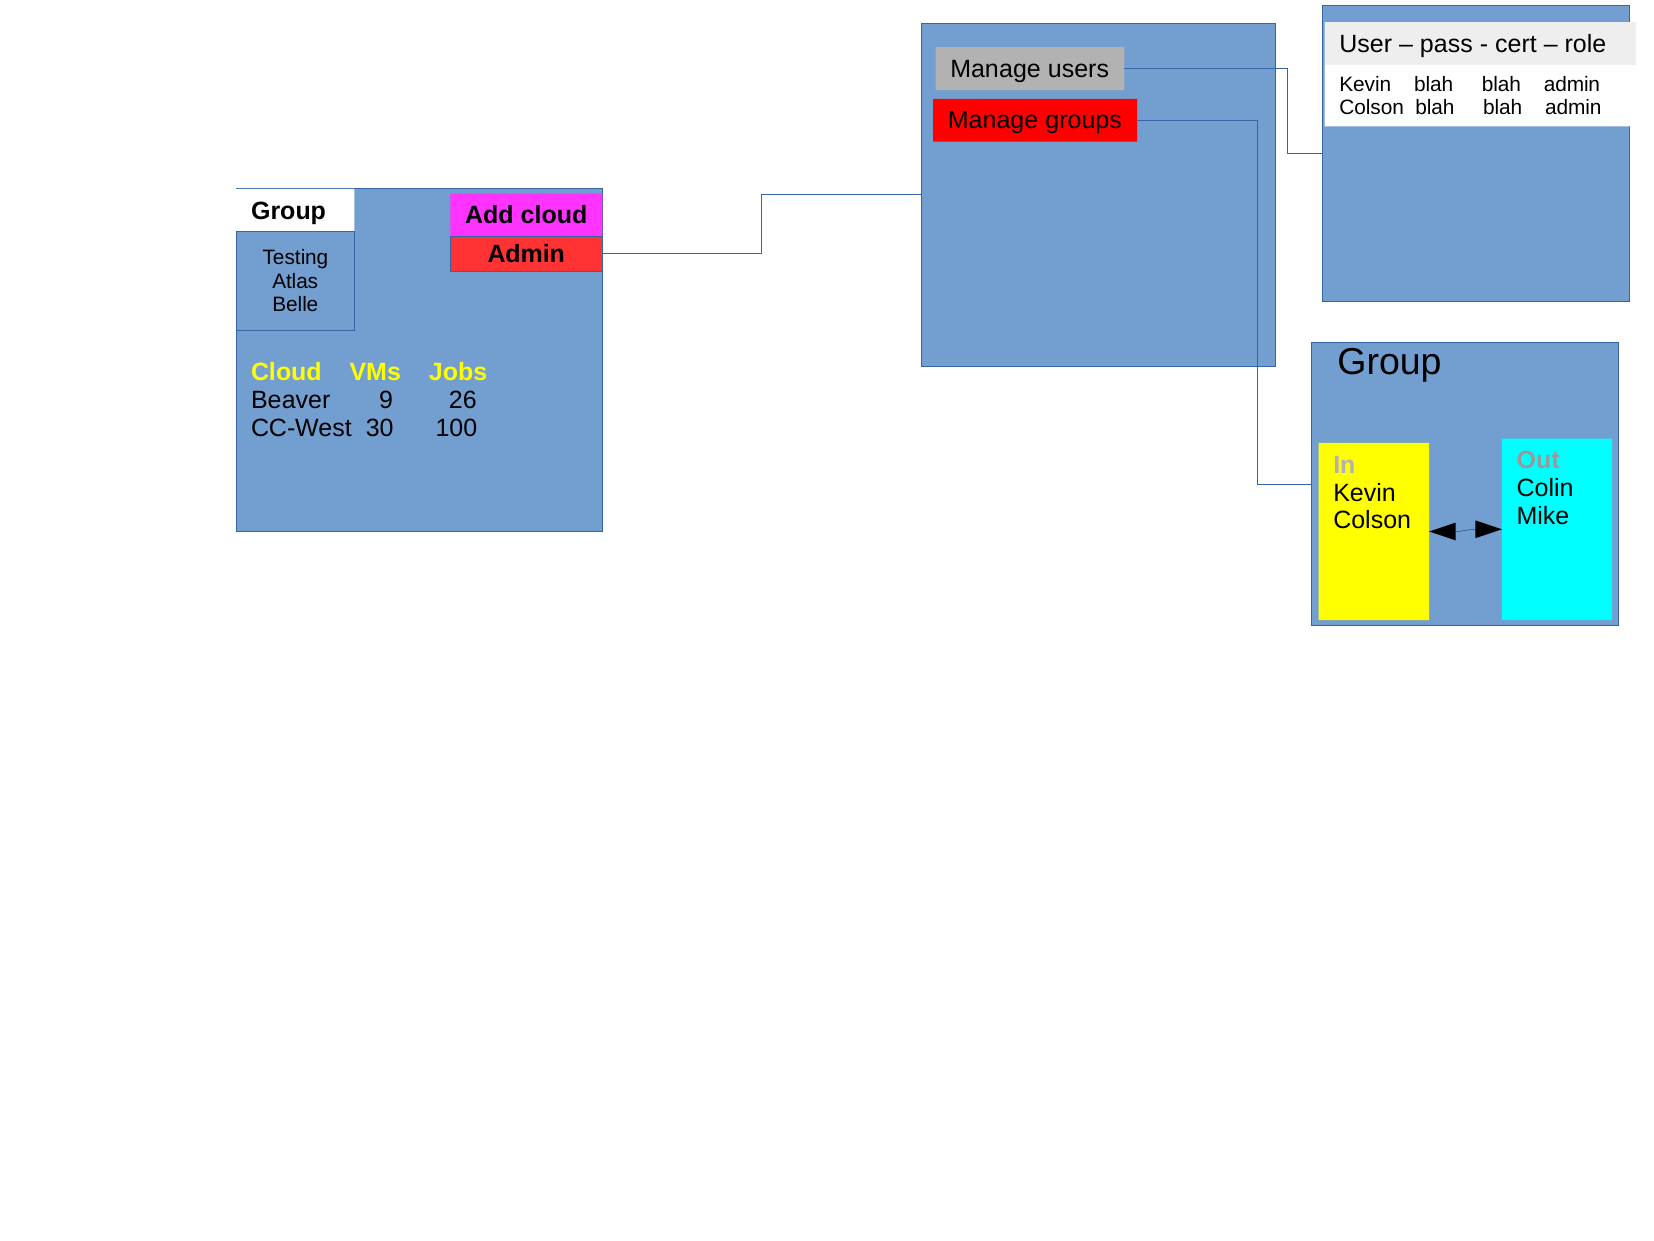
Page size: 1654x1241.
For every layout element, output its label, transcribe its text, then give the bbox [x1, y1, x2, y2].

text_box Group [236, 188, 355, 231]
text_box Admin [450, 236, 603, 272]
text_box [1322, 5, 1630, 302]
text_box [921, 23, 1276, 367]
text_box Manage groups [933, 98, 1138, 142]
text_box [236, 188, 603, 532]
text_box User – pass - cert – role [1324, 22, 1636, 65]
text_box Testing Atlas Belle [236, 231, 355, 331]
text_box Kevin blah blah admin Colson blah blah admin [1324, 64, 1630, 127]
text_box Add cloud [450, 193, 603, 236]
text_box Group [1322, 332, 1457, 390]
text_box [1311, 342, 1619, 626]
text_box In Kevin Colson [1318, 442, 1430, 621]
text_box Out Colin Mike [1501, 438, 1613, 621]
text_box Cloud VMs Jobs Beaver 9 26 CC-West 30 100 [236, 350, 503, 449]
text_box Manage users [935, 47, 1125, 91]
